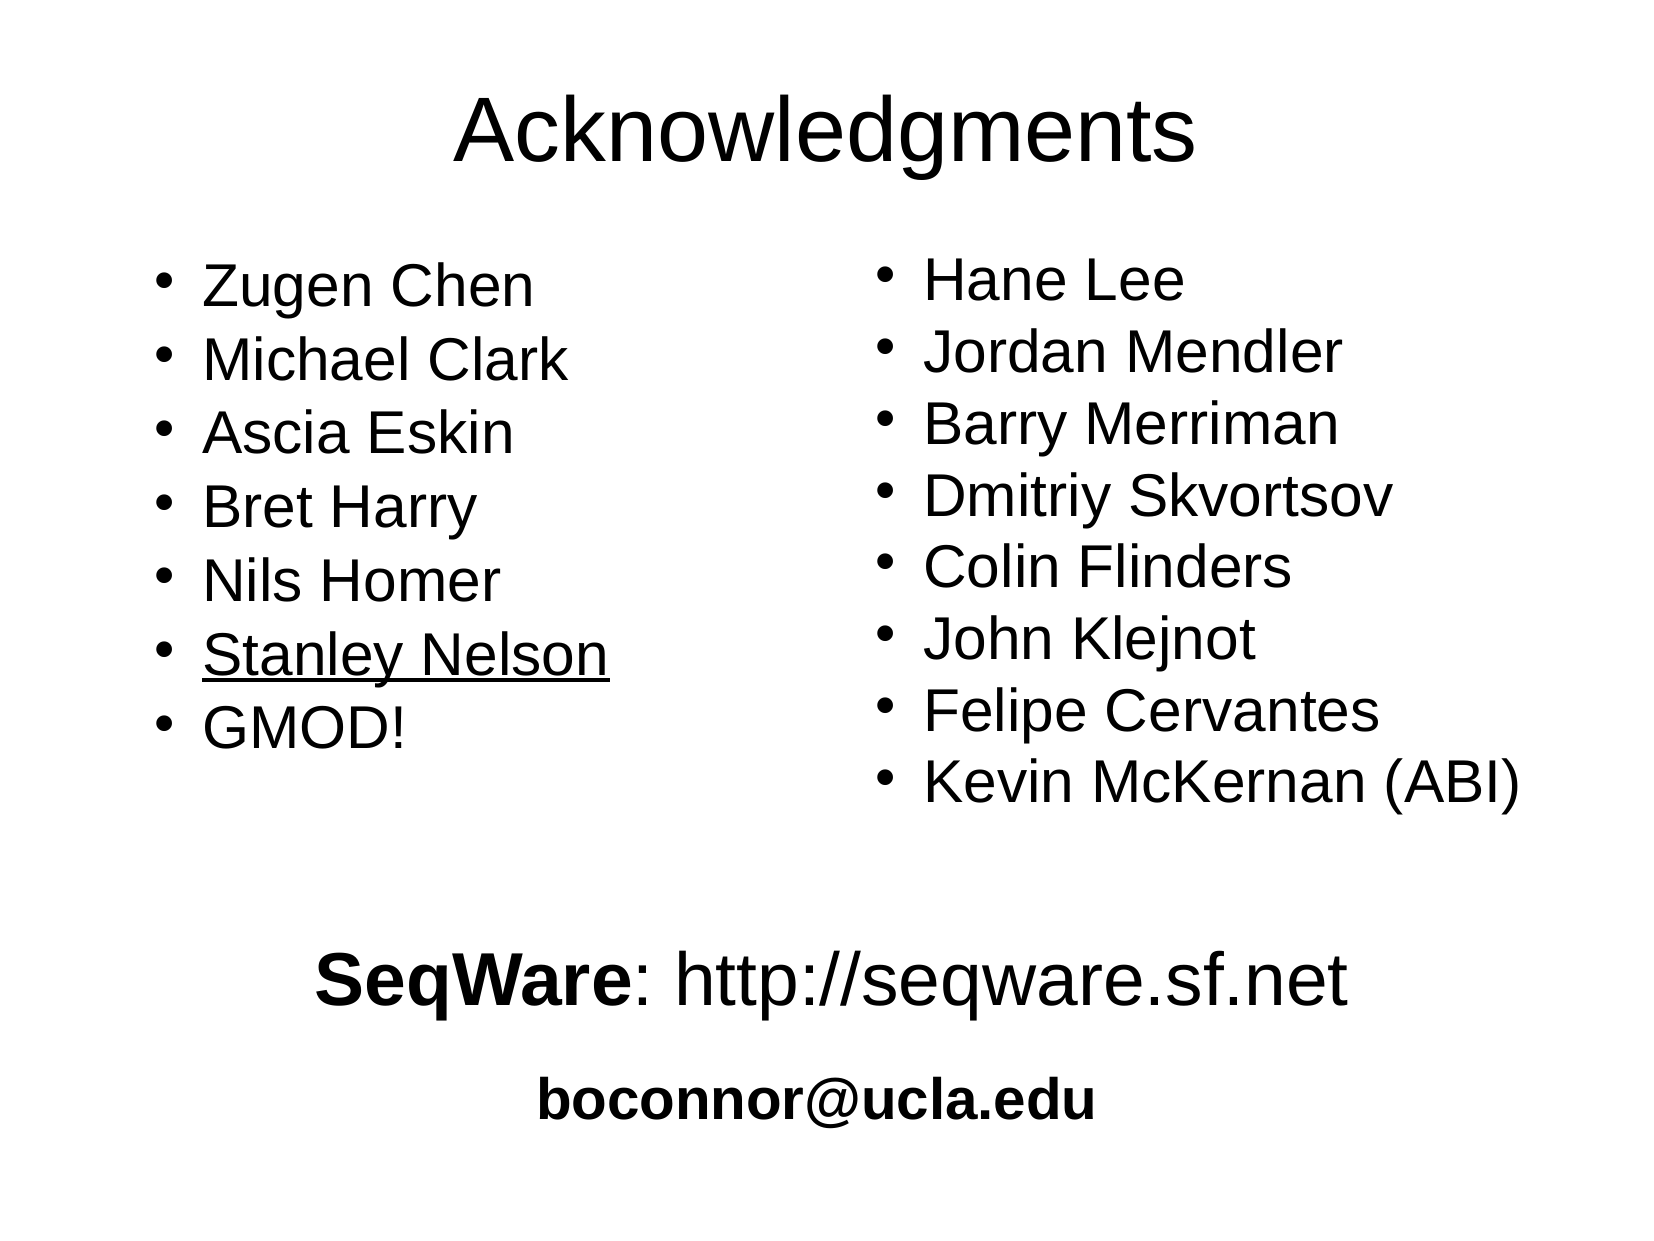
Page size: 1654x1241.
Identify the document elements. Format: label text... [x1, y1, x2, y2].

text_box SeqWare: http://seqware.sf.net [300, 939, 1364, 1052]
text_box Hane Lee Jordan Mendler Barry Merriman Dmitriy Skvortsov Colin Flinders John Klejnot Felipe Cervantes Kevin McKernan (ABI) [844, 238, 1571, 1107]
text_box Acknowledgments [82, 25, 1571, 234]
text_box Zugen Chen Michael Clark Ascia Eskin Bret Harry Nils Homer Stanley Nelson GMOD! [123, 243, 844, 1105]
text_box boconnor@ucla.edu [521, 1059, 1075, 1128]
